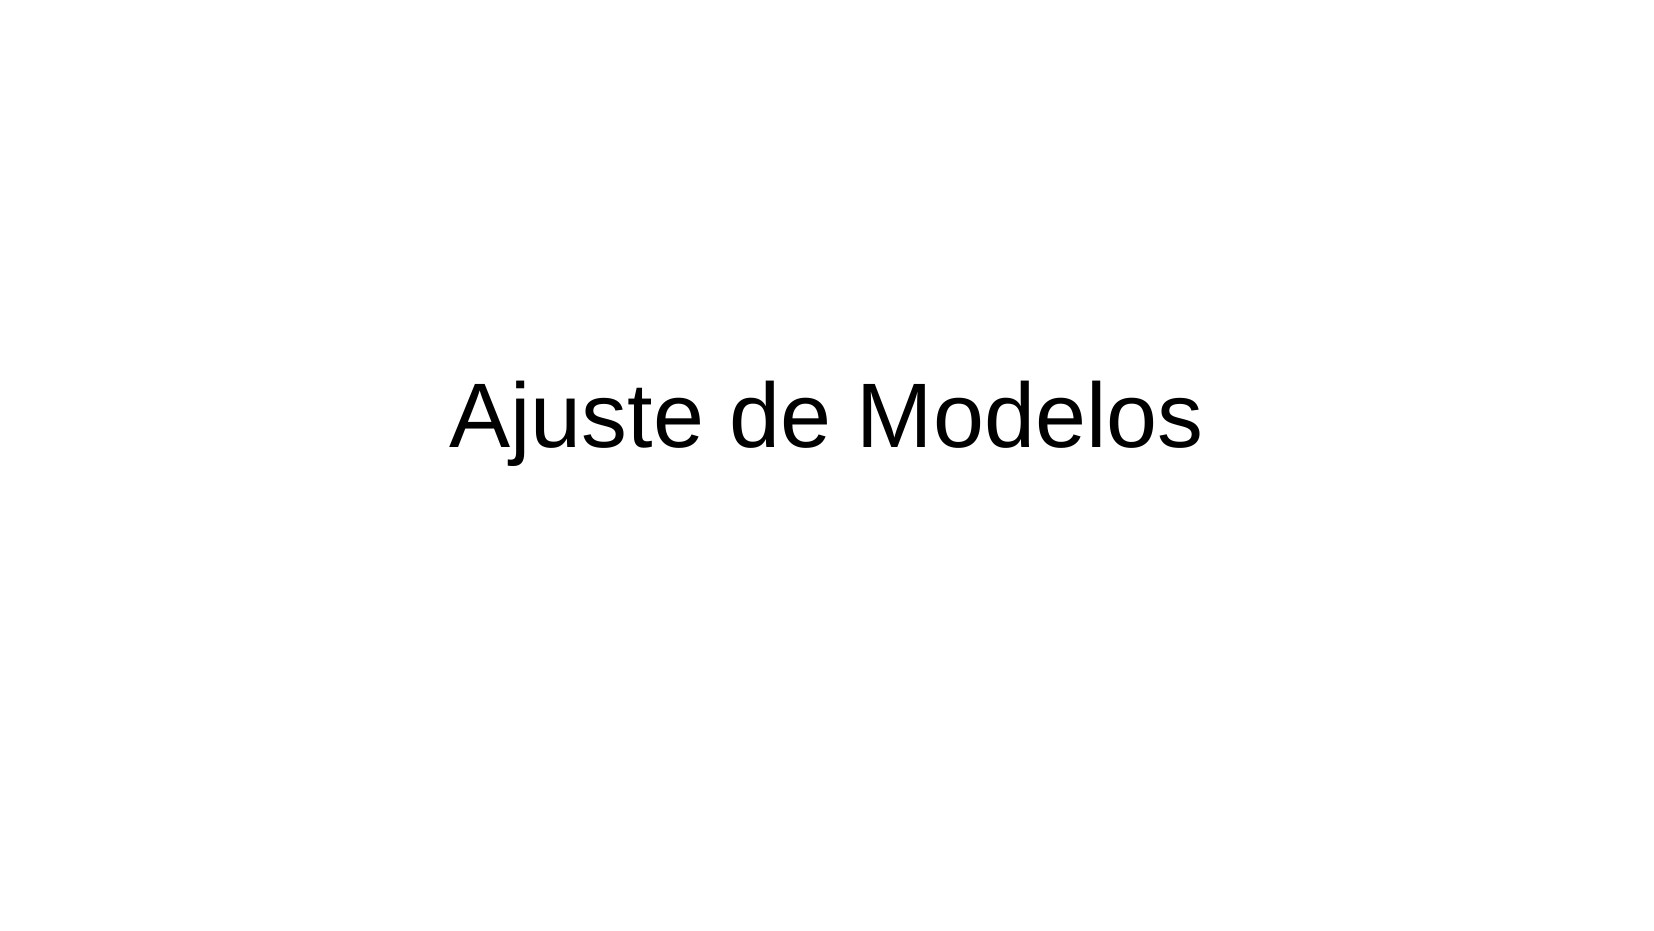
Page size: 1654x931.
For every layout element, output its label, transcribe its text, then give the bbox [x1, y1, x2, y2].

title Ajuste de Modelos [82, 338, 1571, 494]
